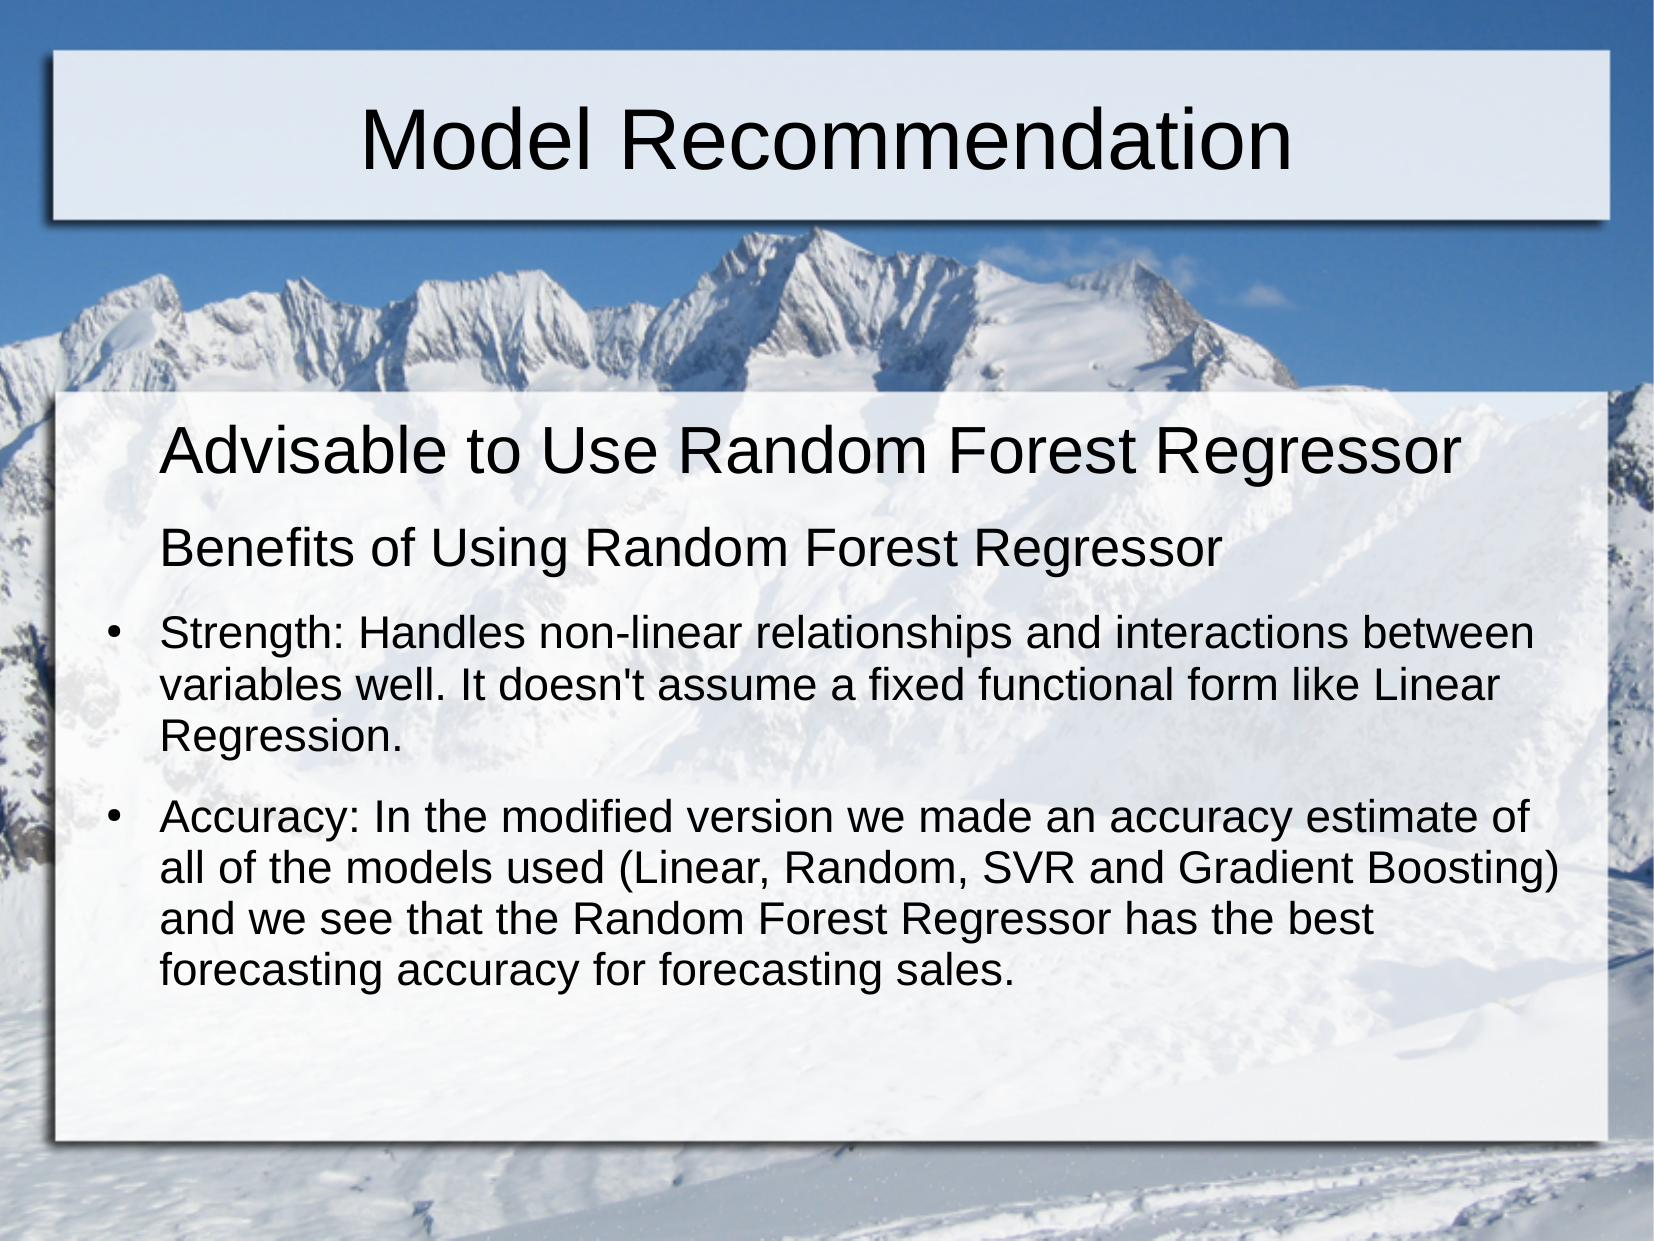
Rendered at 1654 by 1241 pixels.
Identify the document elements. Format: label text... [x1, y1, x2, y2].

list Advisable to Use Random Forest Regressor Benefits of Using Random Forest Regressor Strength: Handles non-linear relationships and interactions between variables well. It doesn't assume a fixed functional form like Linear Regression. Accuracy: In the modified version we made an accuracy estimate of all of the models used (Linear, Random, SVR and Gradient Boosting) and we see that the Random Forest Regressor has the best forecasting accuracy for forecasting sales. [88, 413, 1571, 1109]
title Model Recommendation [59, 61, 1595, 219]
picture [0, 0, 1654, 1241]
